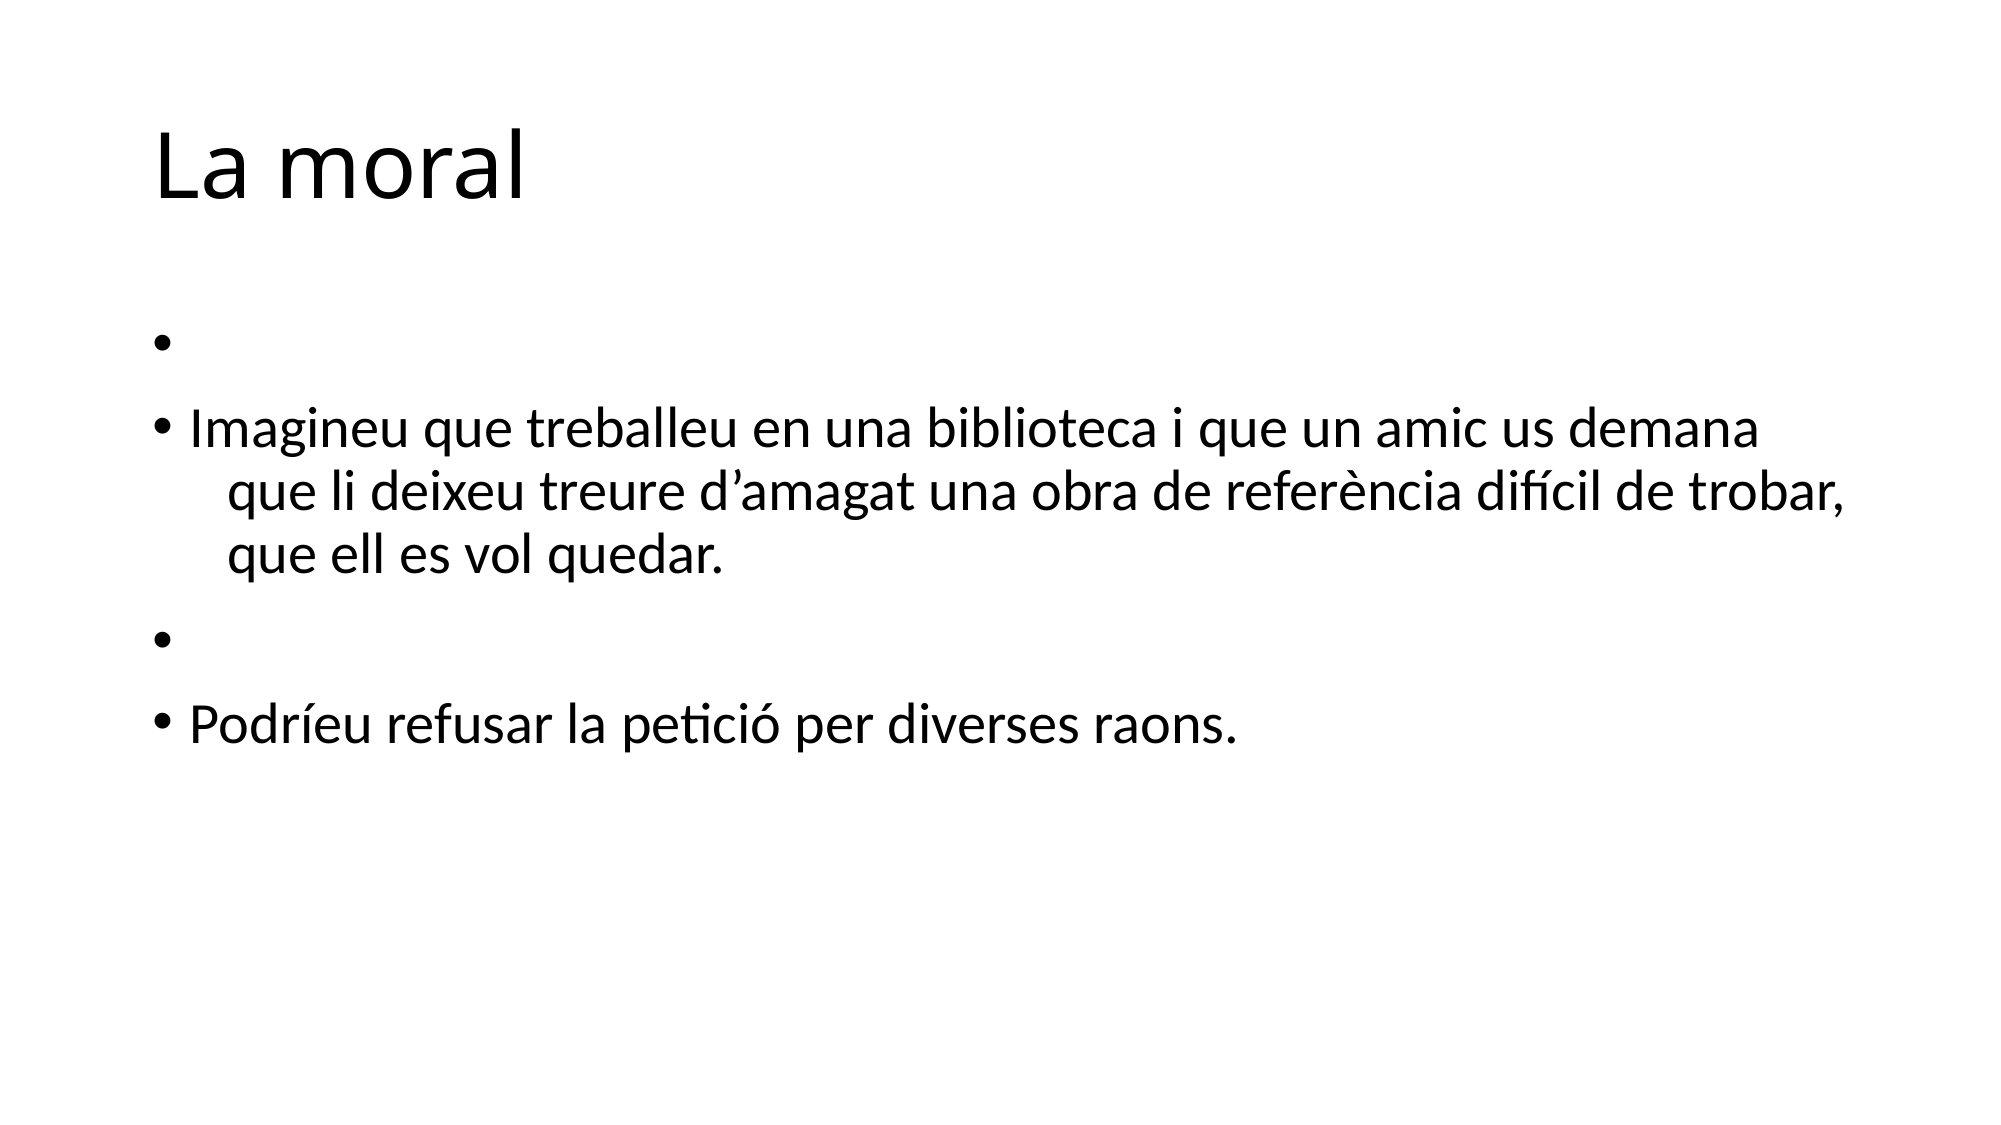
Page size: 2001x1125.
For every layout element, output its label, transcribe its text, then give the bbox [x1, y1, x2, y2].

title La moral [137, 59, 1863, 278]
list Imagineu que treballeu en una biblioteca i que un amic us demana que li deixeu treure d’amagat una obra de referència difícil de trobar, que ell es vol quedar. Podríeu refusar la petició per diverses raons. [137, 299, 1863, 1014]
